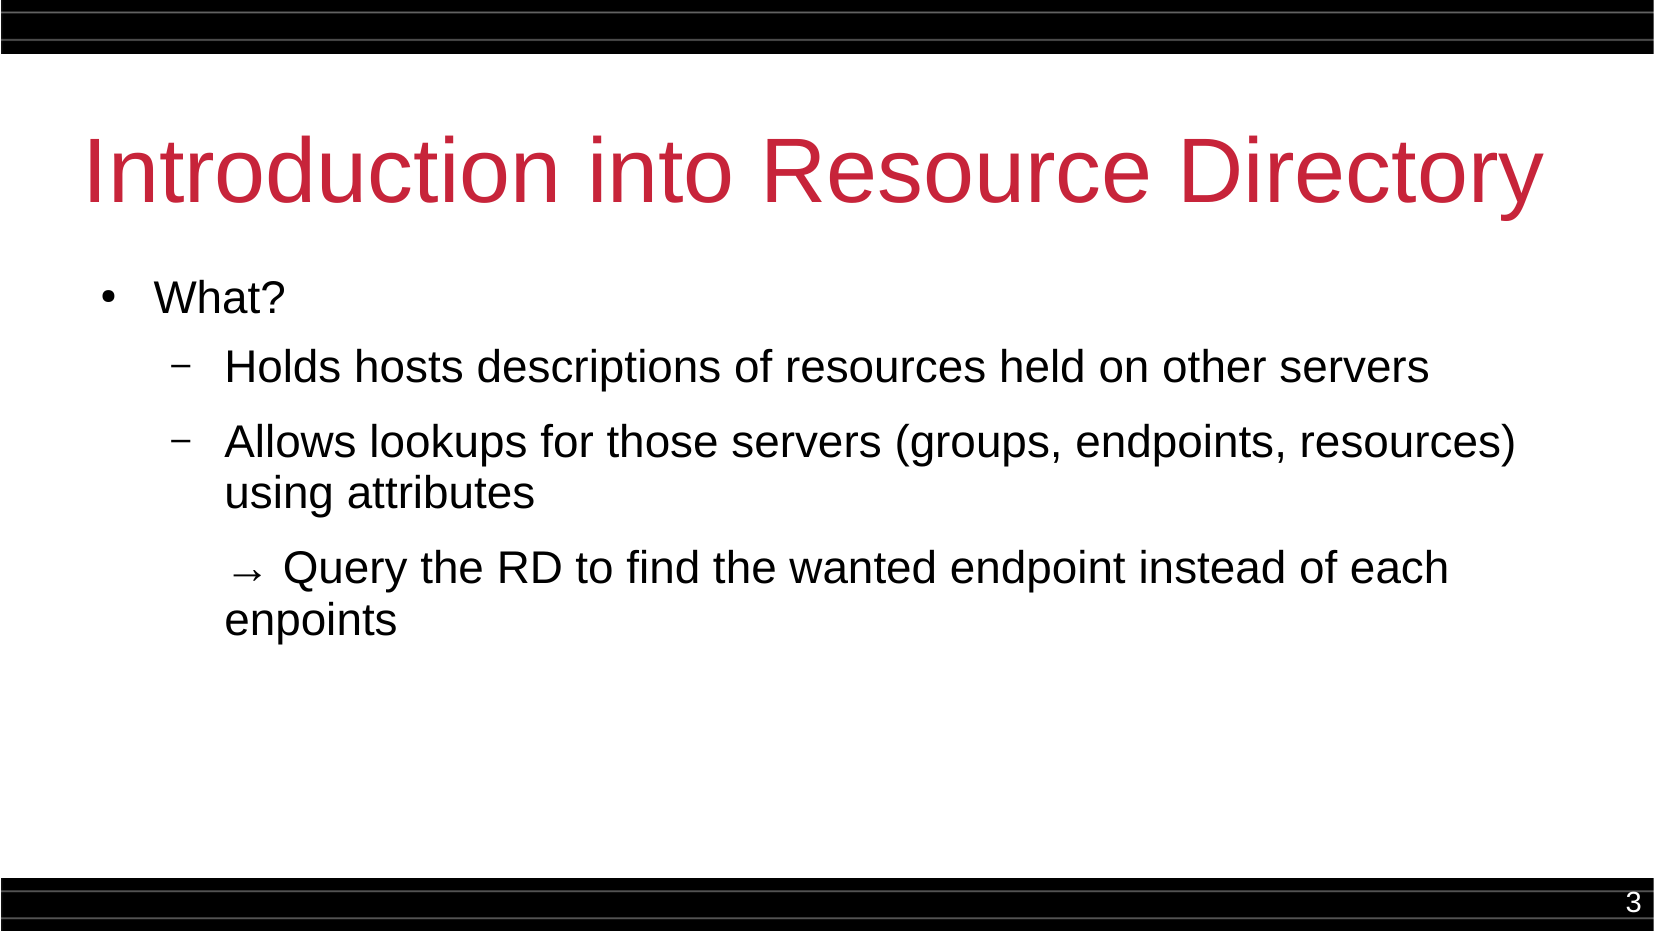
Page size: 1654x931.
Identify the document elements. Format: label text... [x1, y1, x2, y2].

picture [1, 0, 1654, 54]
title Introduction into Resource Directory [82, 92, 1571, 249]
picture [1, 878, 1654, 931]
list What? Holds hosts descriptions of resources held on other servers Allows lookups for those servers (groups, endpoints, resources) using attributes → Query the RD to find the wanted endpoint instead of each enpoints [82, 271, 1571, 851]
